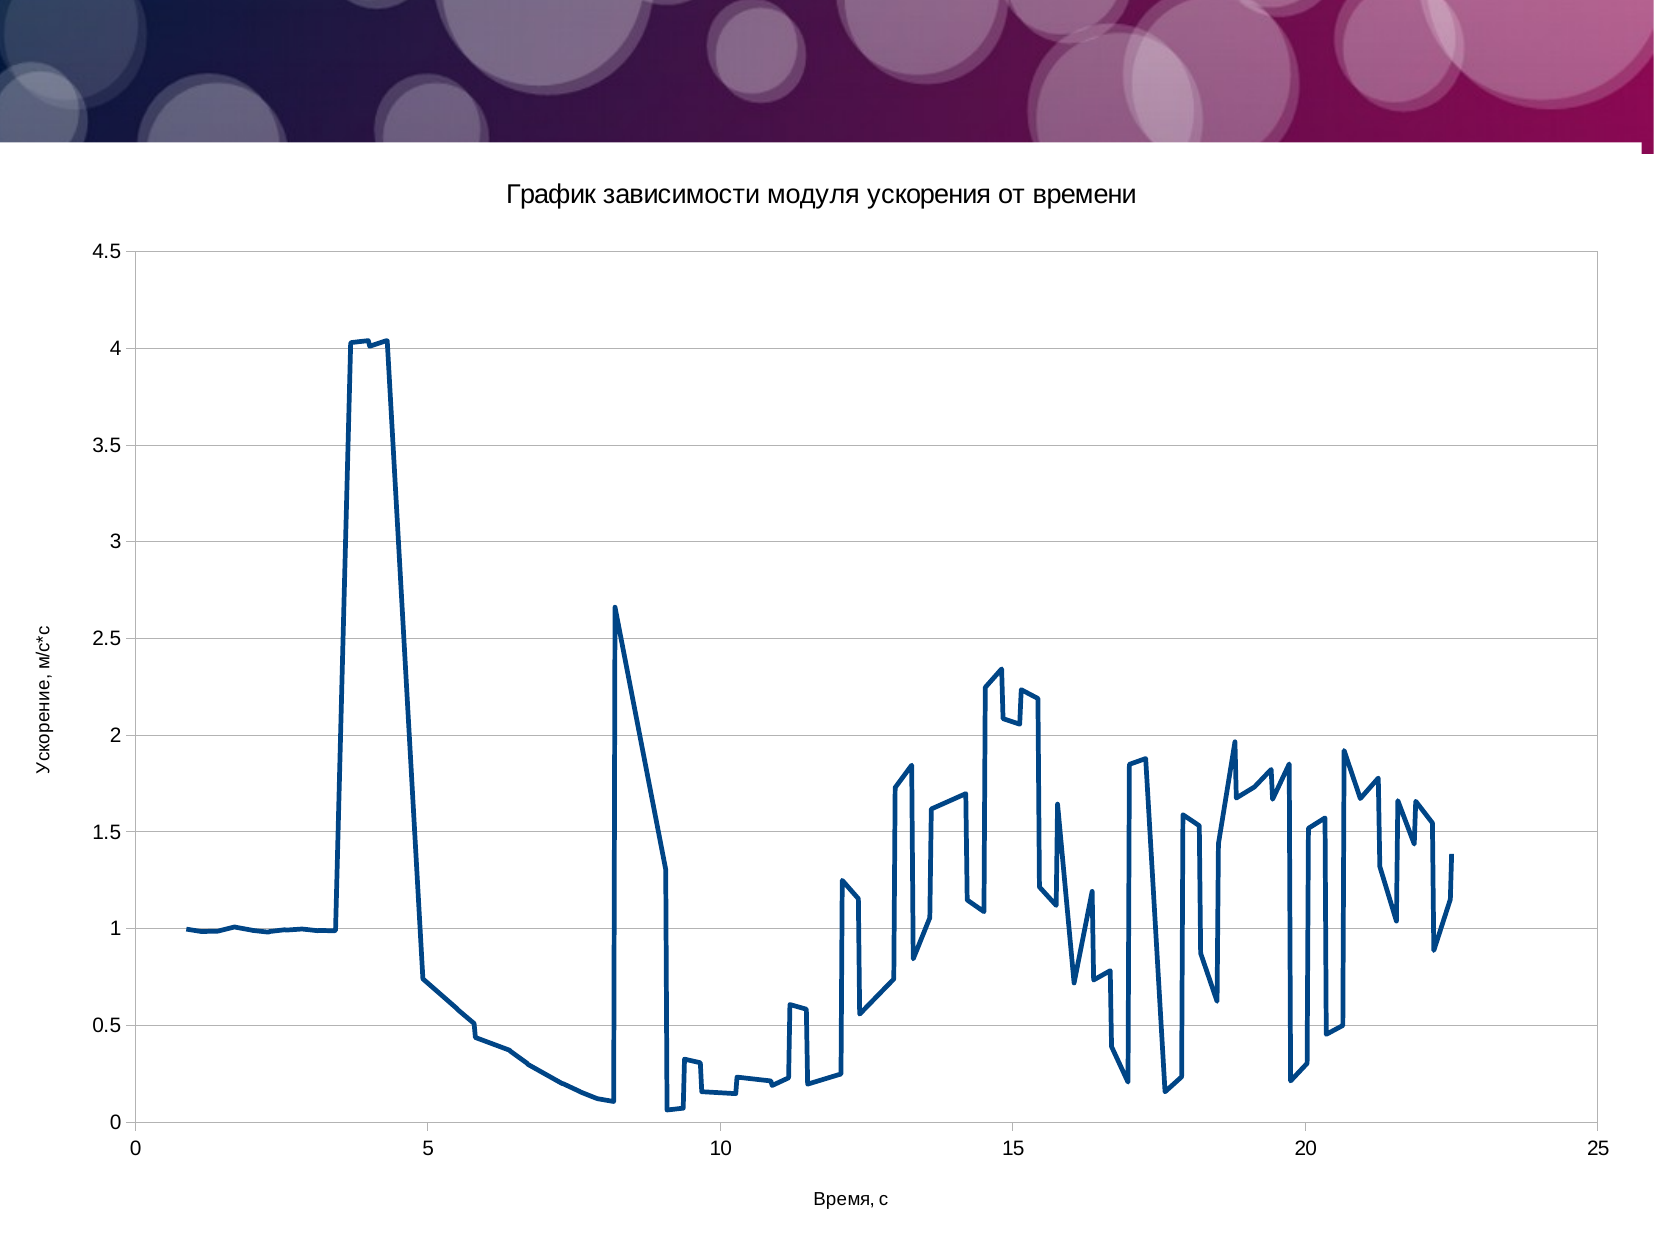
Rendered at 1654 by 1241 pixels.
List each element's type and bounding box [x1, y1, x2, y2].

picture [0, 0, 1654, 154]
chart [0, 142, 1642, 1241]
